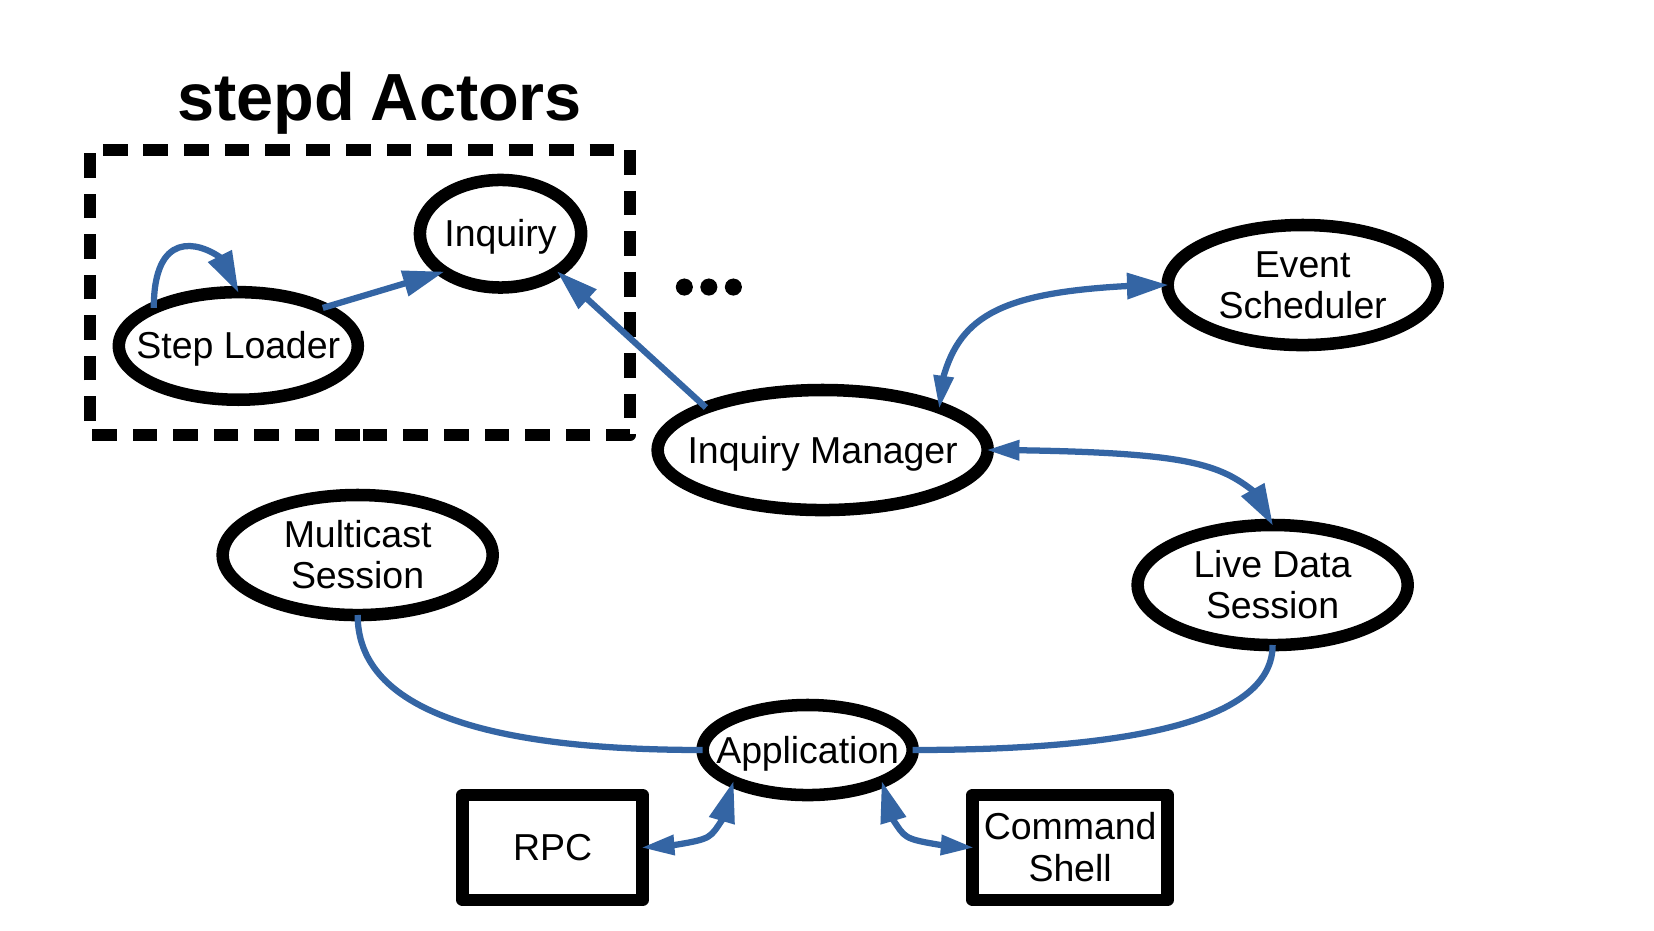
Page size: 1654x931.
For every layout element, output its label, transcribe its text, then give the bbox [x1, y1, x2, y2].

text_box RPC [462, 795, 643, 901]
text_box Command Shell [972, 795, 1168, 901]
text_box Step Loader [118, 292, 358, 400]
text_box Application [703, 705, 913, 796]
text_box Inquiry [419, 179, 582, 288]
picture [630, 344, 698, 406]
text_box Live Data Session [1137, 525, 1408, 646]
picture [630, 208, 788, 406]
text_box Inquiry Manager [657, 390, 988, 511]
text_box Multicast Session [222, 495, 493, 616]
text_box Event Scheduler [1167, 225, 1438, 346]
list stepd Actors [106, 60, 1591, 151]
